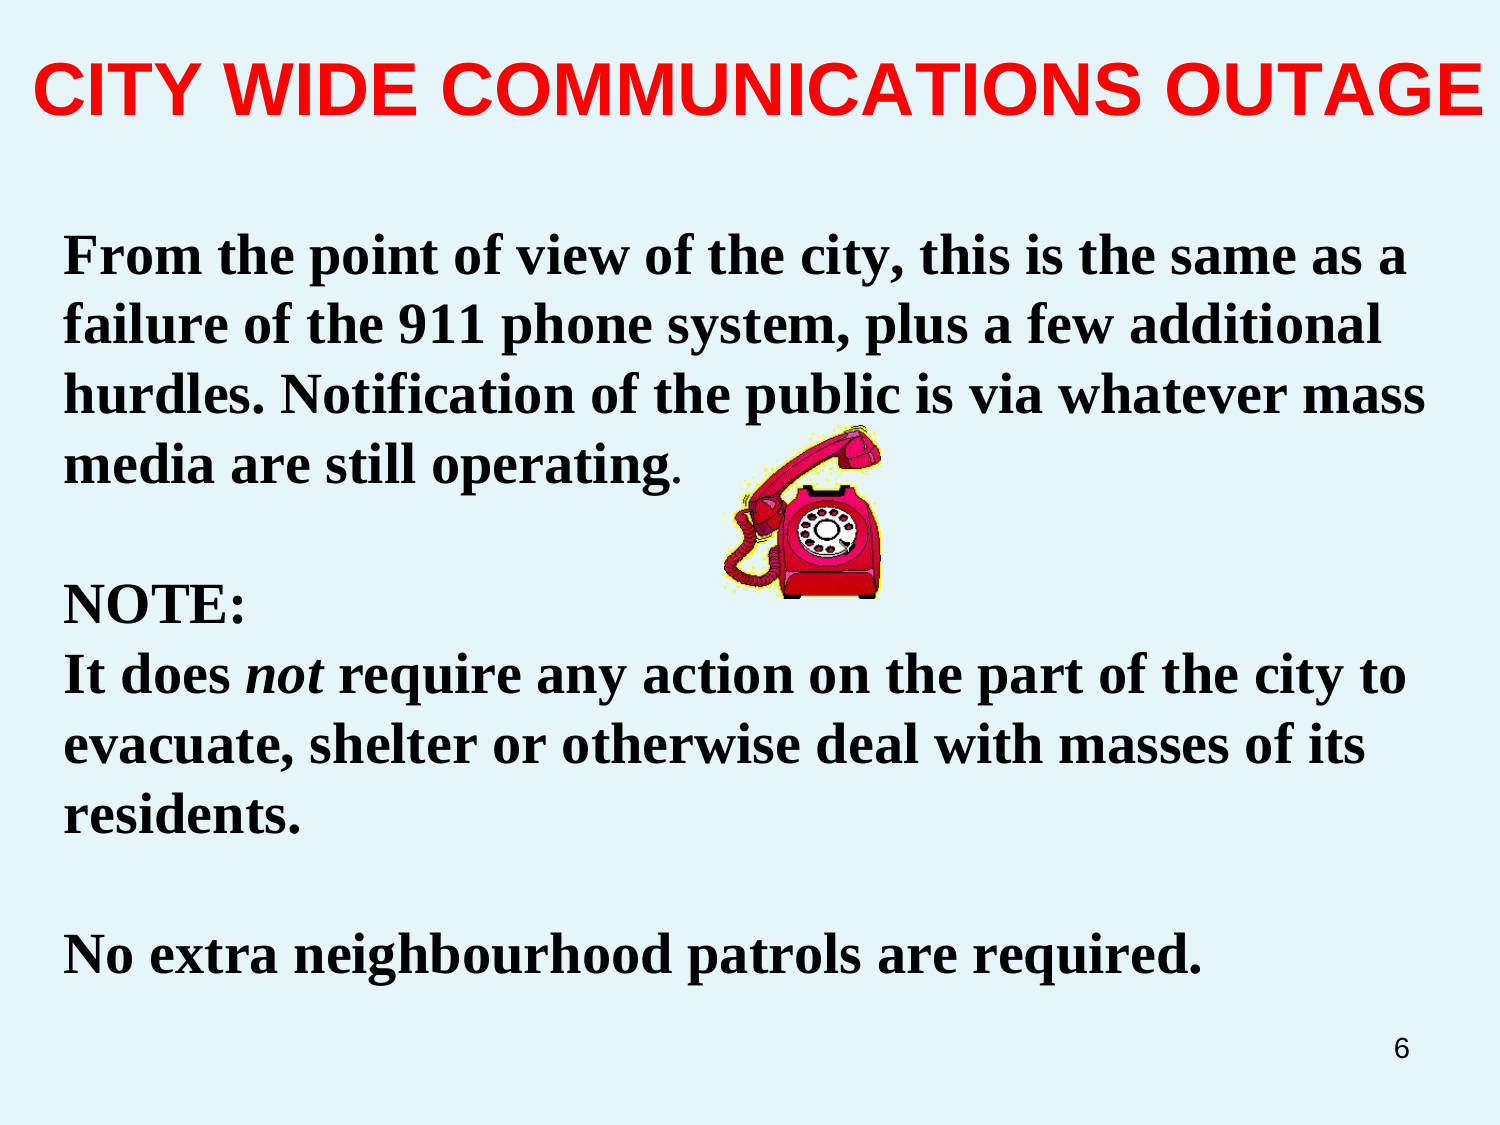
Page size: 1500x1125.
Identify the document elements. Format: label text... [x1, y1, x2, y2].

text_box From the point of view of the city, this is the same as a failure of the 911 phone system, plus a few additional hurdles. Notification of the public is via whatever mass media are still operating. NOTE: It does not require any action on the part of the city to evacuate, shelter or otherwise deal with masses of its residents. No extra neighbourhood patrols are required. [49, 208, 1463, 994]
picture [724, 425, 881, 599]
text_box CITY WIDE COMMUNICATIONS OUTAGE [0, 33, 1500, 139]
